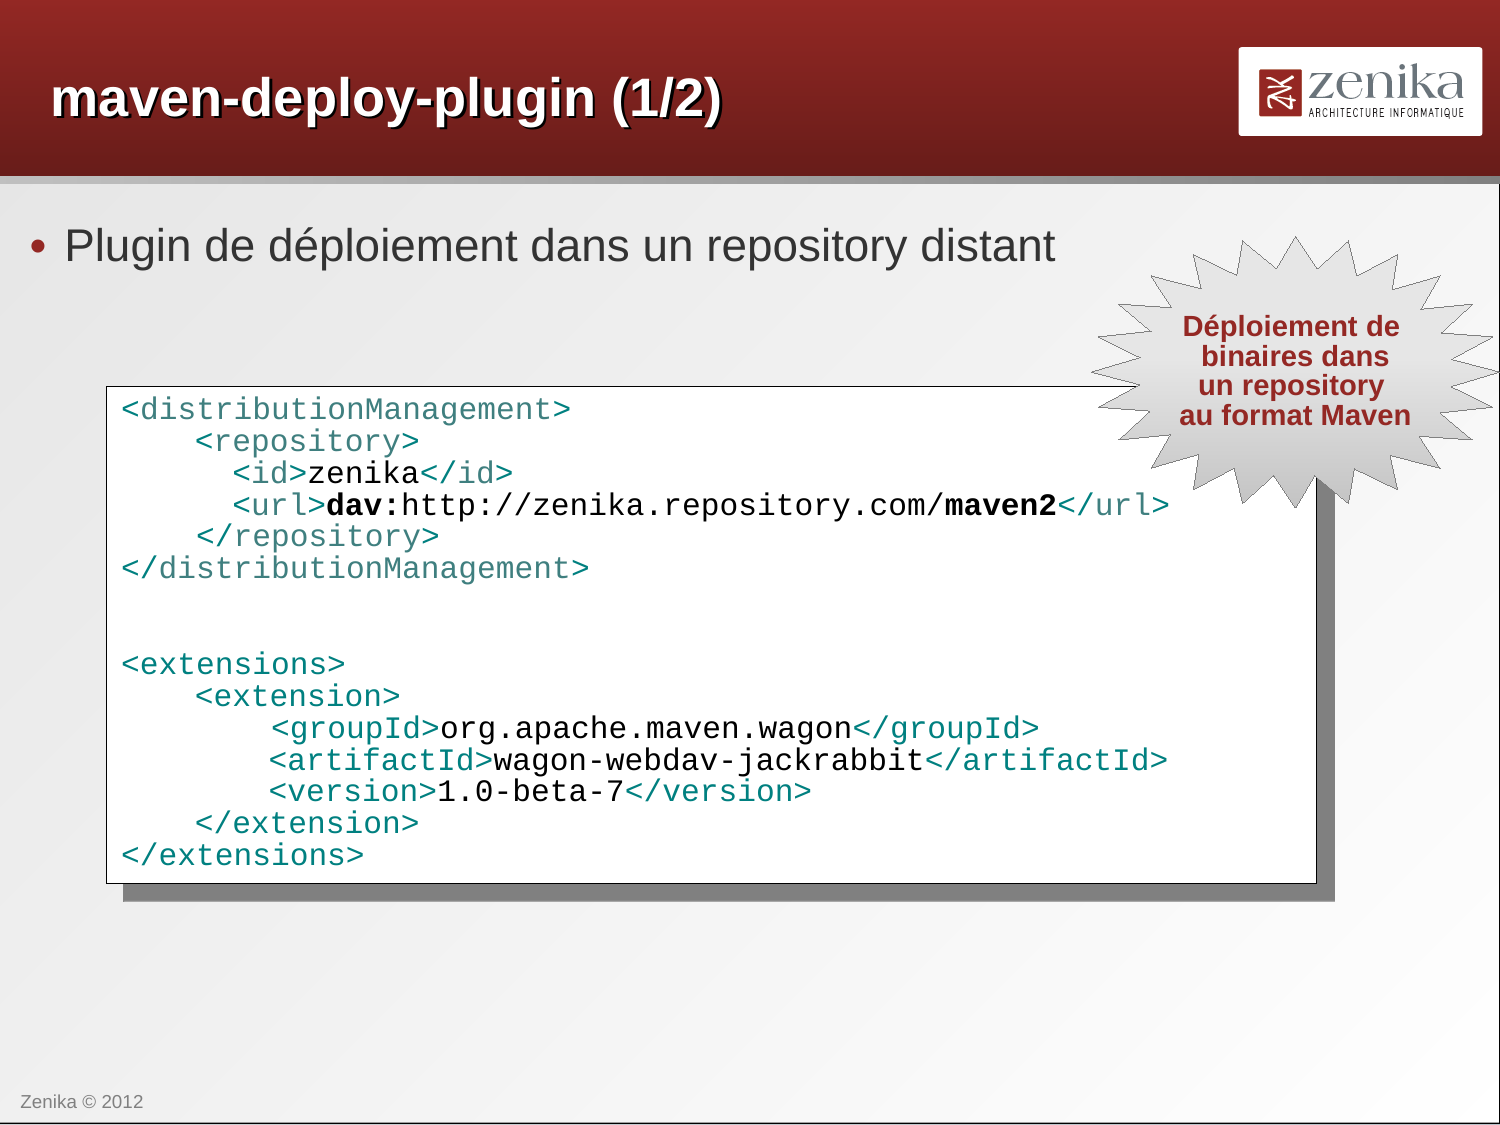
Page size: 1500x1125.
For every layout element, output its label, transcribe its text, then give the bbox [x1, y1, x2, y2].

picture [1257, 58, 1464, 125]
text_box Déploiement de binaires dans un repository au format Maven [1091, 236, 1500, 508]
text_box <distributionManagement> <repository> <id>zenika</id> <url>dav:http://zenika.repository.com/maven2</url> </repository> </distributionManagement> <extensions> <extension> <groupId>org.apache.maven.wagon</groupId> <artifactId>wagon-webdav-jackrabbit</artifactId> <version>1.0-beta-7</version> </extension> </extensions> [106, 386, 1317, 884]
title maven-deploy-plugin (1/2) [50, 15, 1206, 180]
list Plugin de déploiement dans un repository distant [29, 220, 1414, 296]
